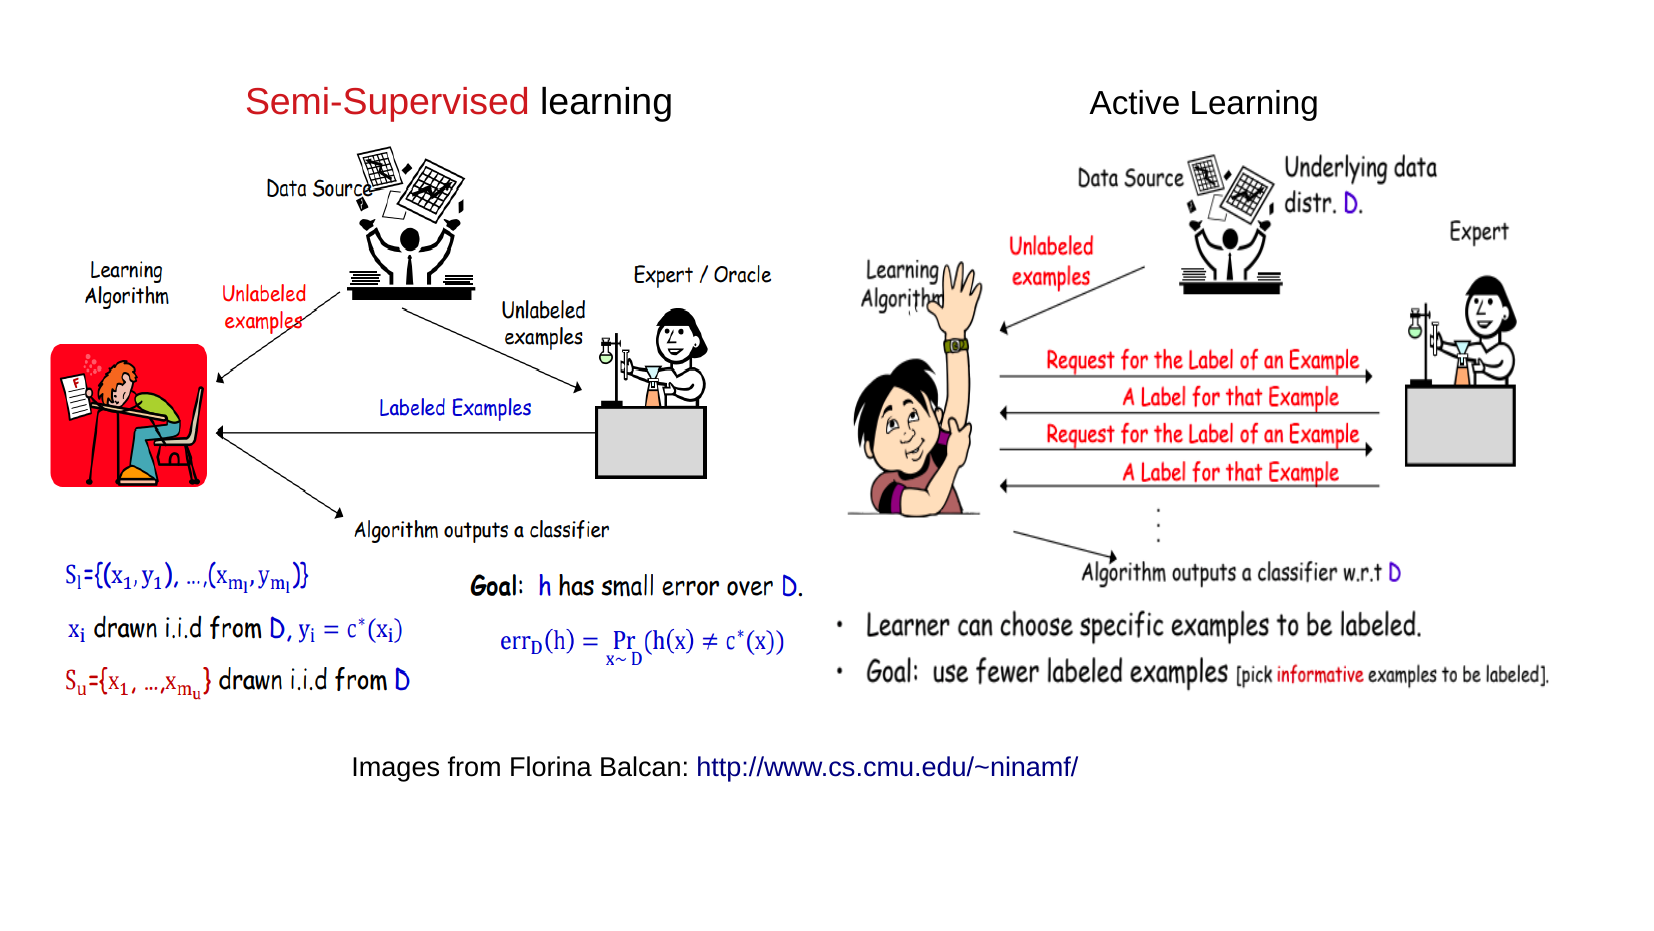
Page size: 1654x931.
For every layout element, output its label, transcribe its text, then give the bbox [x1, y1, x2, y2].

text_box Semi-Supervised learning [230, 73, 688, 130]
picture [41, 129, 1607, 733]
text_box Active Learning [1074, 76, 1477, 136]
text_box Images from Florina Balcan: http://www.cs.cmu.edu/~ninamf/ [336, 744, 1376, 801]
